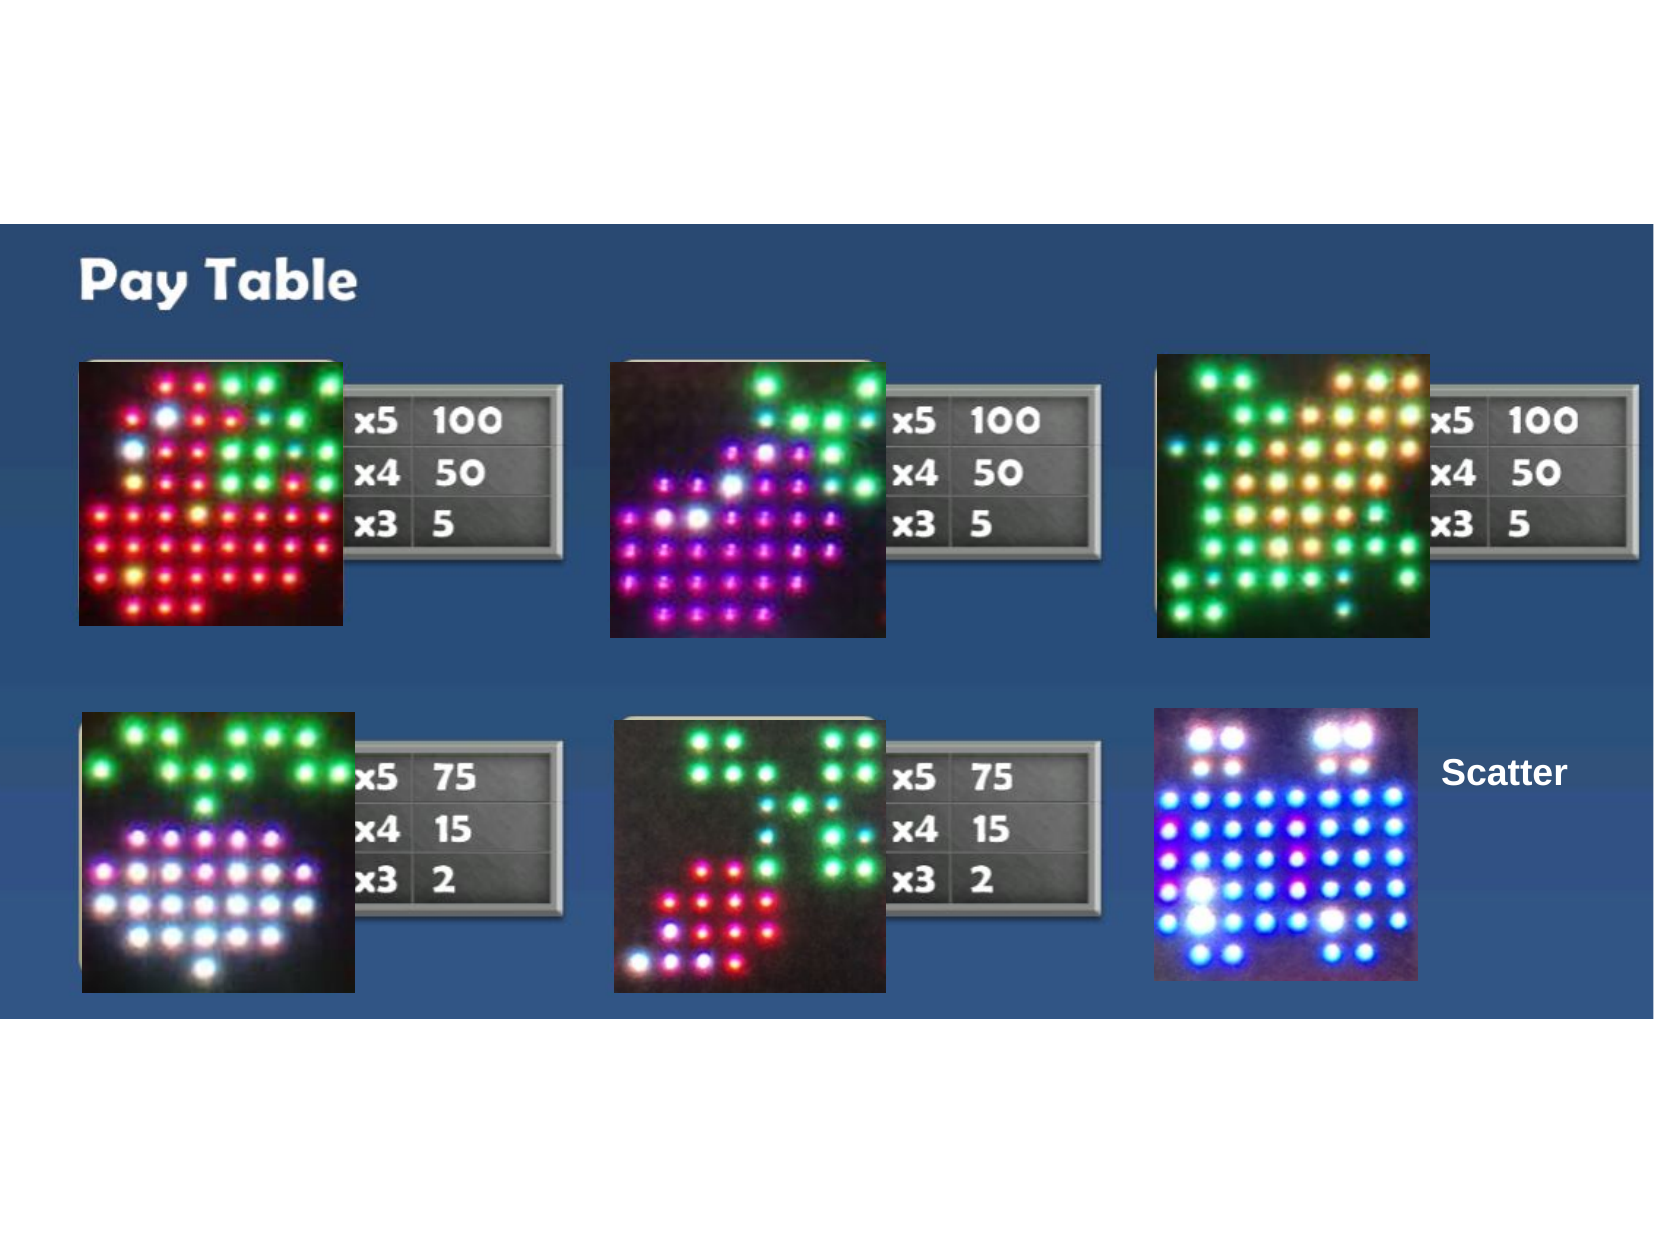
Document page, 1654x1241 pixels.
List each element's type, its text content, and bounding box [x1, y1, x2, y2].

text_box Scatter [1426, 744, 1583, 803]
picture [0, 224, 1654, 1019]
